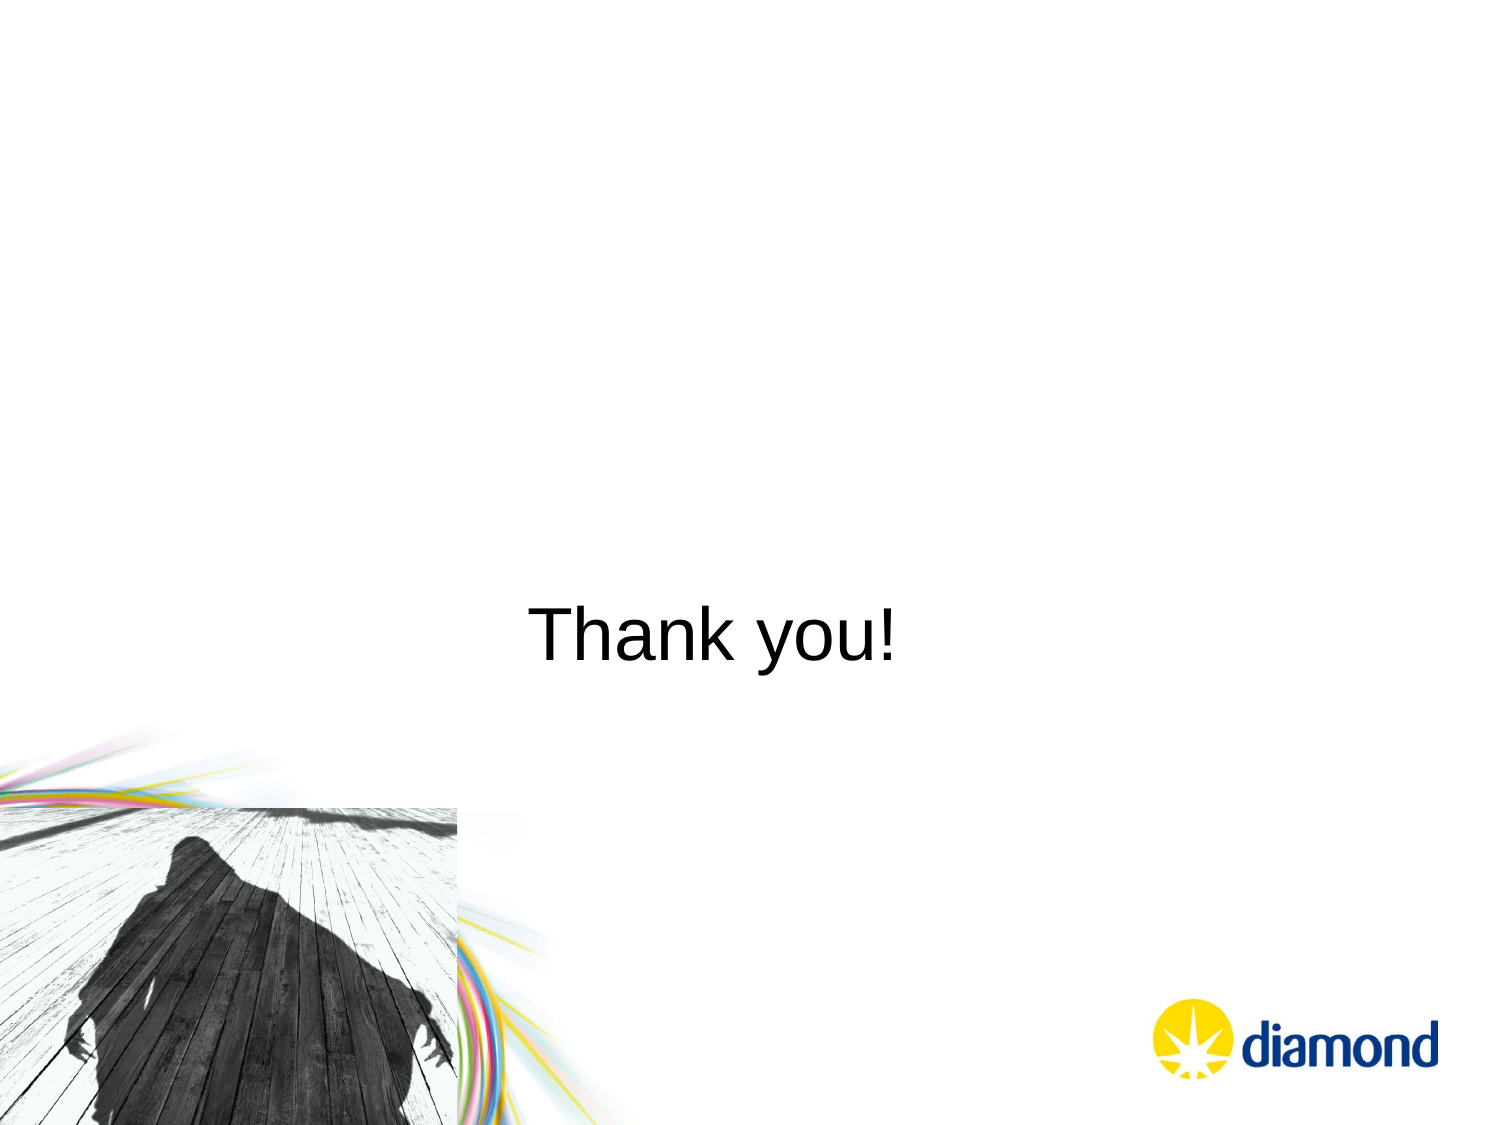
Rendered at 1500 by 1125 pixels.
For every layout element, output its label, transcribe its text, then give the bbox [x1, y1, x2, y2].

picture [0, 587, 1438, 1125]
text_box Thank you! [337, 432, 1088, 690]
